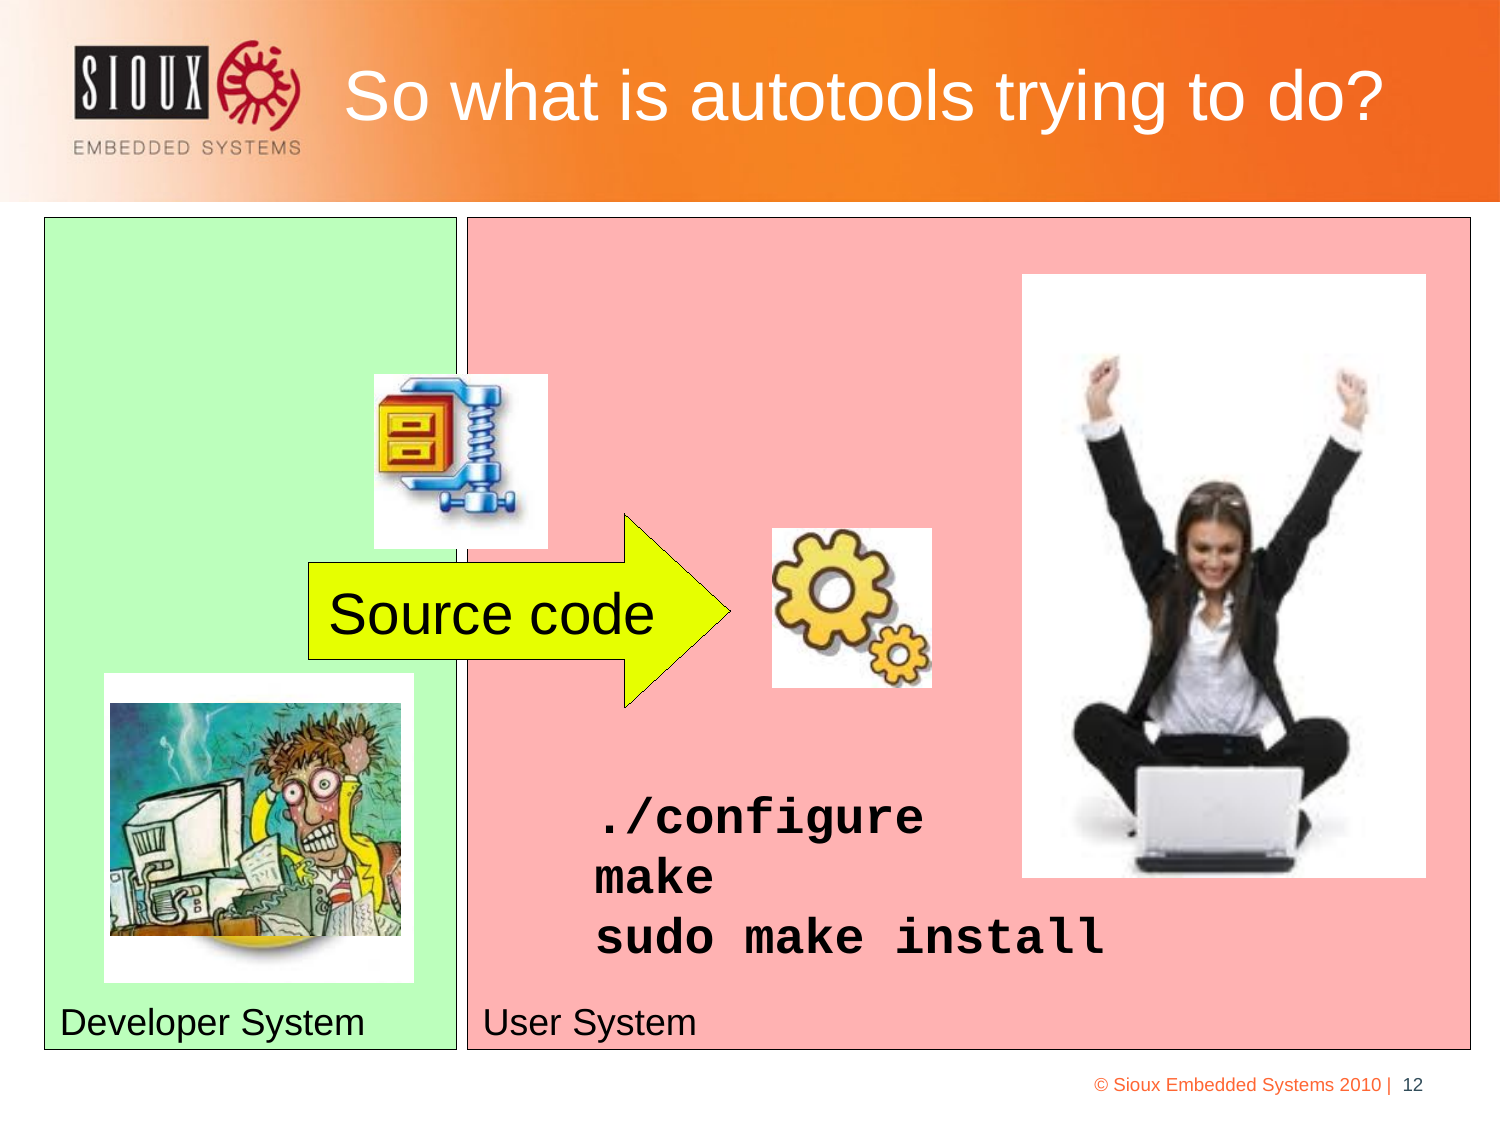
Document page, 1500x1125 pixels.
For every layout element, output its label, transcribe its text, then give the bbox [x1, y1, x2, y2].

title So what is autotools trying to do? [329, 37, 1424, 163]
text_box User System [467, 217, 1471, 1050]
picture [1022, 274, 1426, 878]
text_box Developer System [44, 217, 457, 1050]
text_box ./configure make sudo make install [502, 776, 1336, 972]
picture [0, 0, 1500, 202]
picture [104, 673, 414, 983]
picture [772, 528, 932, 688]
picture [374, 374, 548, 549]
text_box Source code [308, 513, 731, 708]
